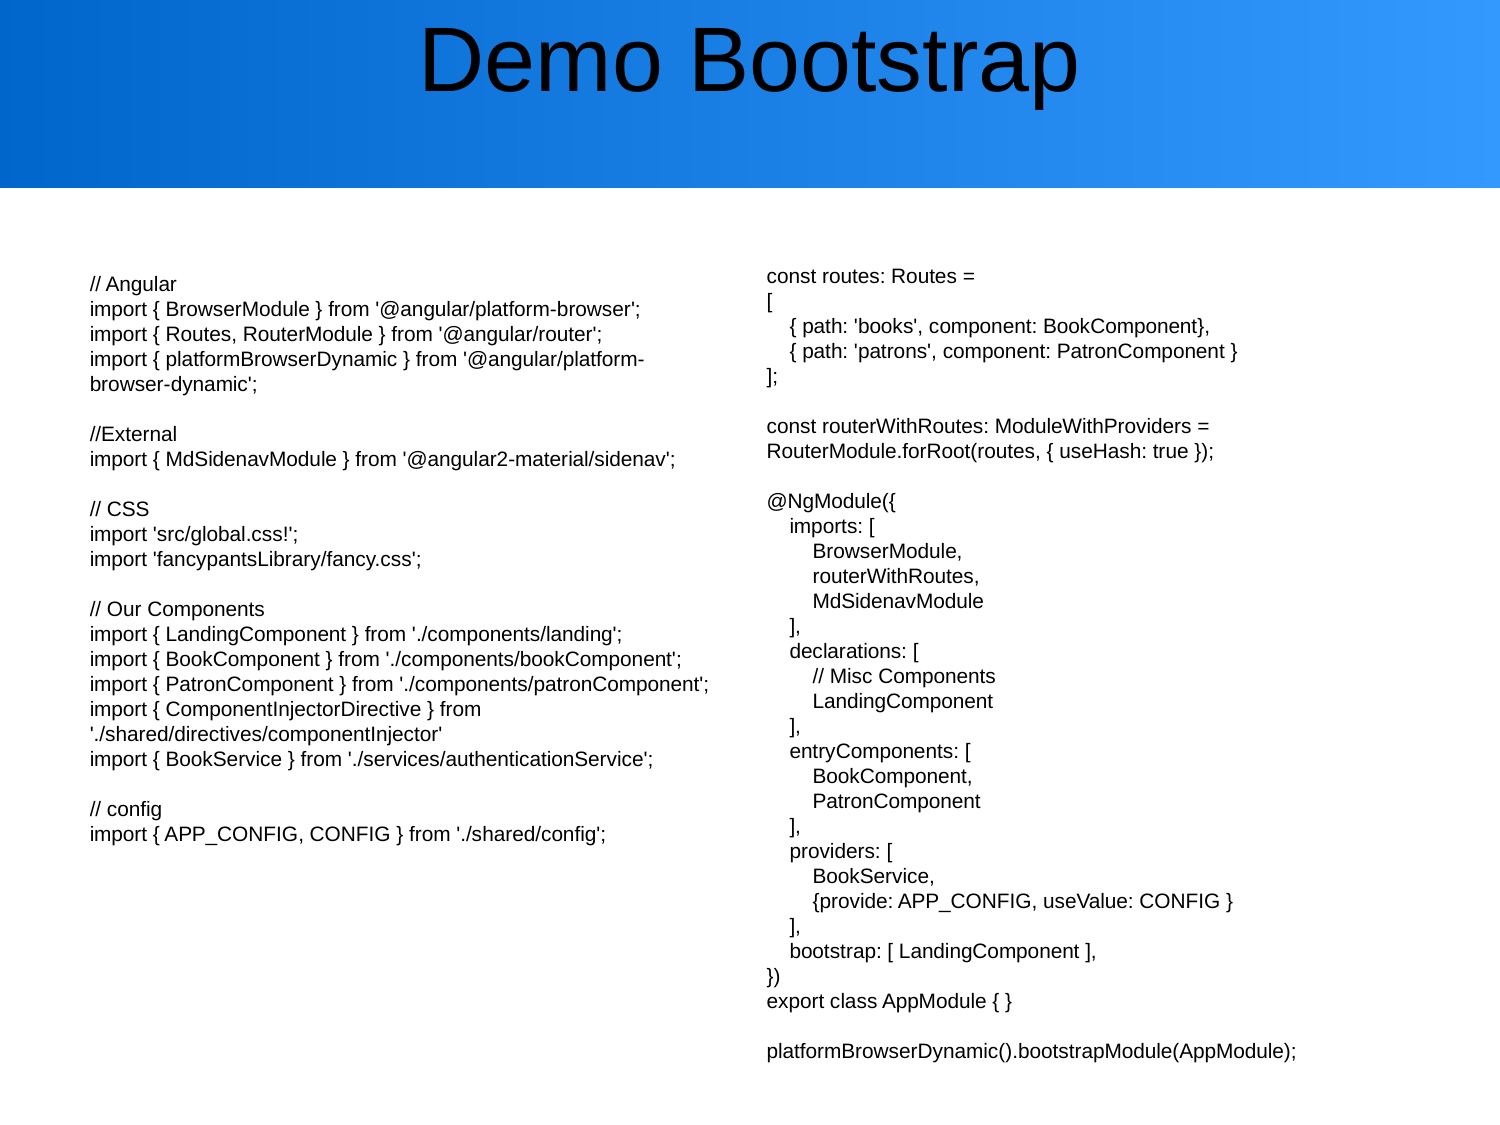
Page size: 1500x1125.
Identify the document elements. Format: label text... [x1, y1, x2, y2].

list const routes: Routes = [ { path: 'books', component: BookComponent}, { path: 'patrons', component: PatronComponent } ]; const routerWithRoutes: ModuleWithProviders = RouterModule.forRoot(routes, { useHash: true }); @NgModule({ imports: [ BrowserModule, routerWithRoutes, MdSidenavModule ], declarations: [ // Misc Components LandingComponent ], entryComponents: [ BookComponent, PatronComponent ], providers: [ BookService, {provide: APP_CONFIG, useValue: CONFIG } ], bootstrap: [ LandingComponent ], }) export class AppModule { } platformBrowserDynamic().bootstrapModule(AppModule); [766, 263, 1426, 1006]
list // Angular import { BrowserModule } from '@angular/platform-browser'; import { Routes, RouterModule } from '@angular/router'; import { platformBrowserDynamic } from '@angular/platform-browser-dynamic'; //External import { MdSidenavModule } from '@angular2-material/sidenav'; // CSS import 'src/global.css!'; import 'fancypantsLibrary/fancy.css'; // Our Components import { LandingComponent } from './components/landing'; import { BookComponent } from './components/bookComponent'; import { PatronComponent } from './components/patronComponent'; import { ComponentInjectorDirective } from './shared/directives/componentInjector' import { BookService } from './services/authenticationService'; // config import { APP_CONFIG, CONFIG } from './shared/config'; [75, 263, 734, 1021]
title Demo Bootstrap [0, 0, 1500, 188]
